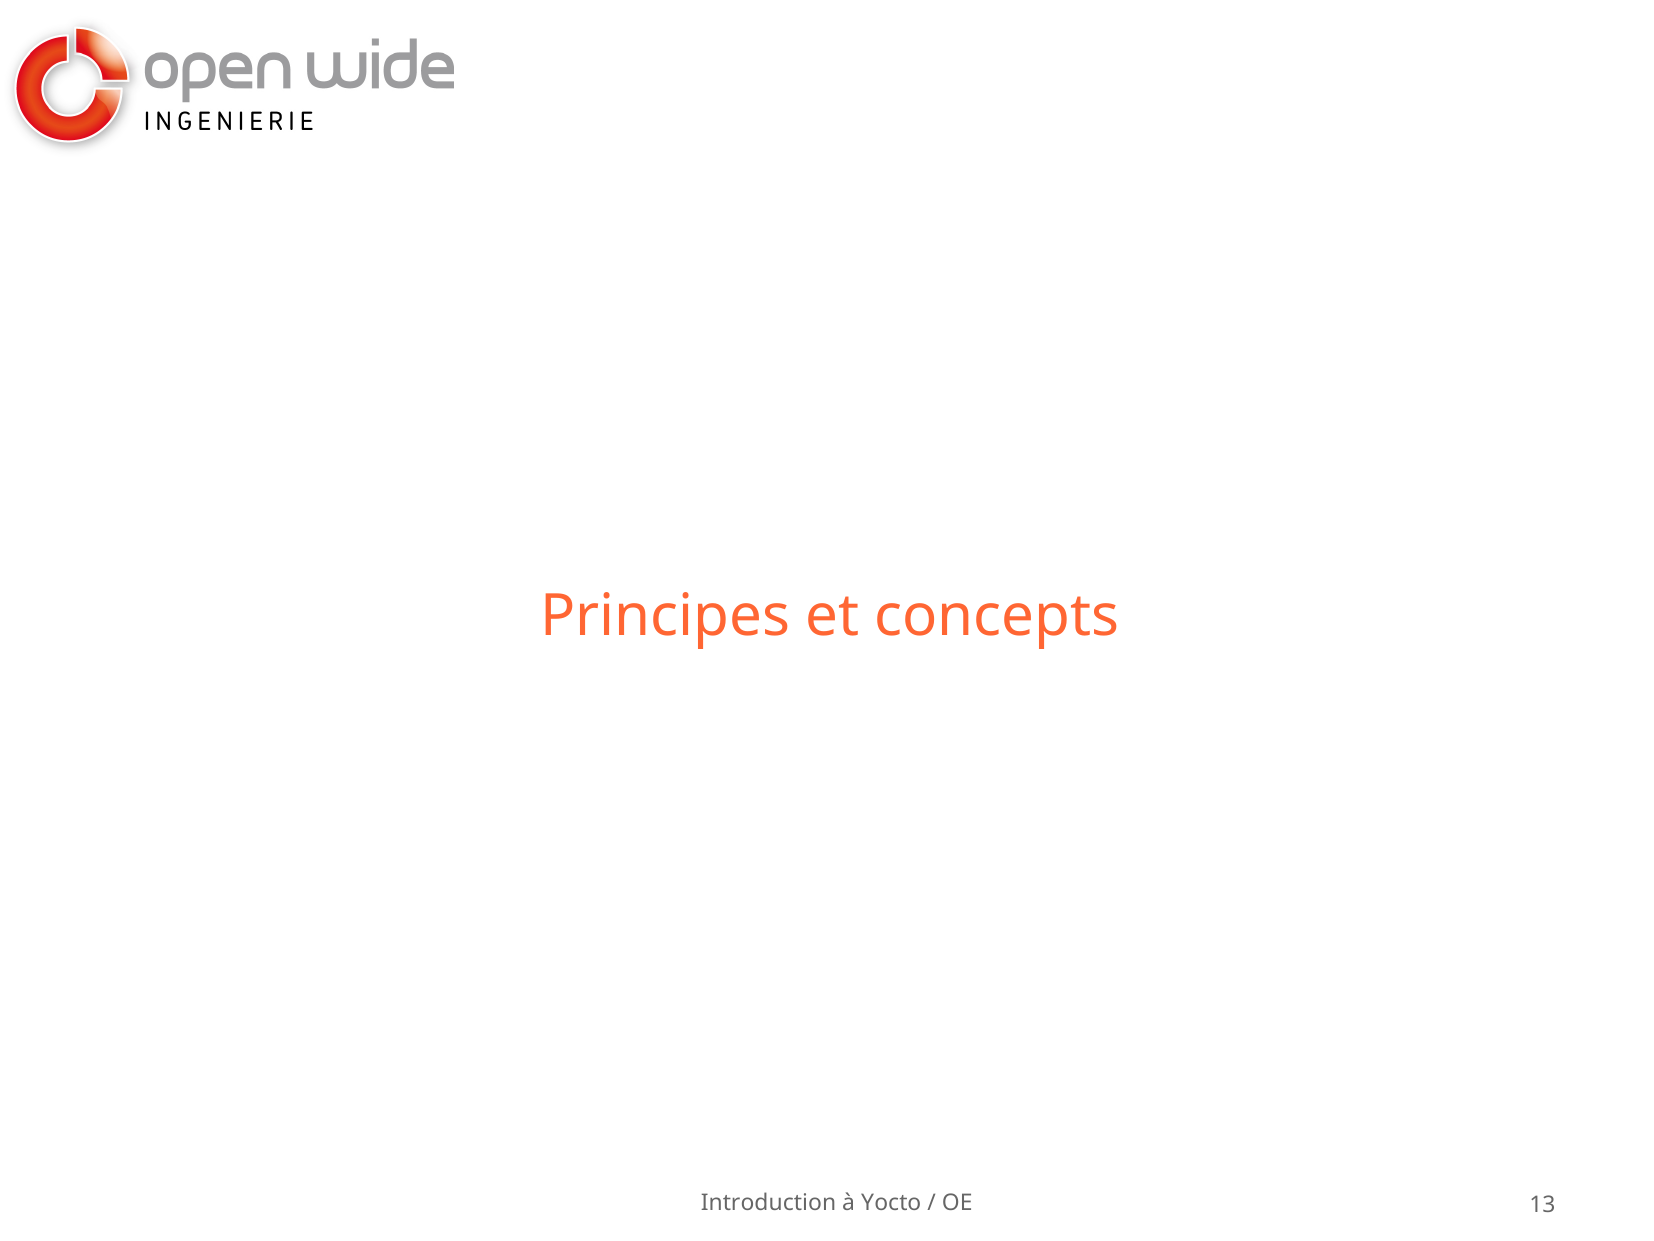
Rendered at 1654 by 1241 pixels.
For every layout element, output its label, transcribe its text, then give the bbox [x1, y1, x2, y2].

picture [0, 0, 454, 161]
subtitle Principes et concepts [350, 195, 1309, 1031]
